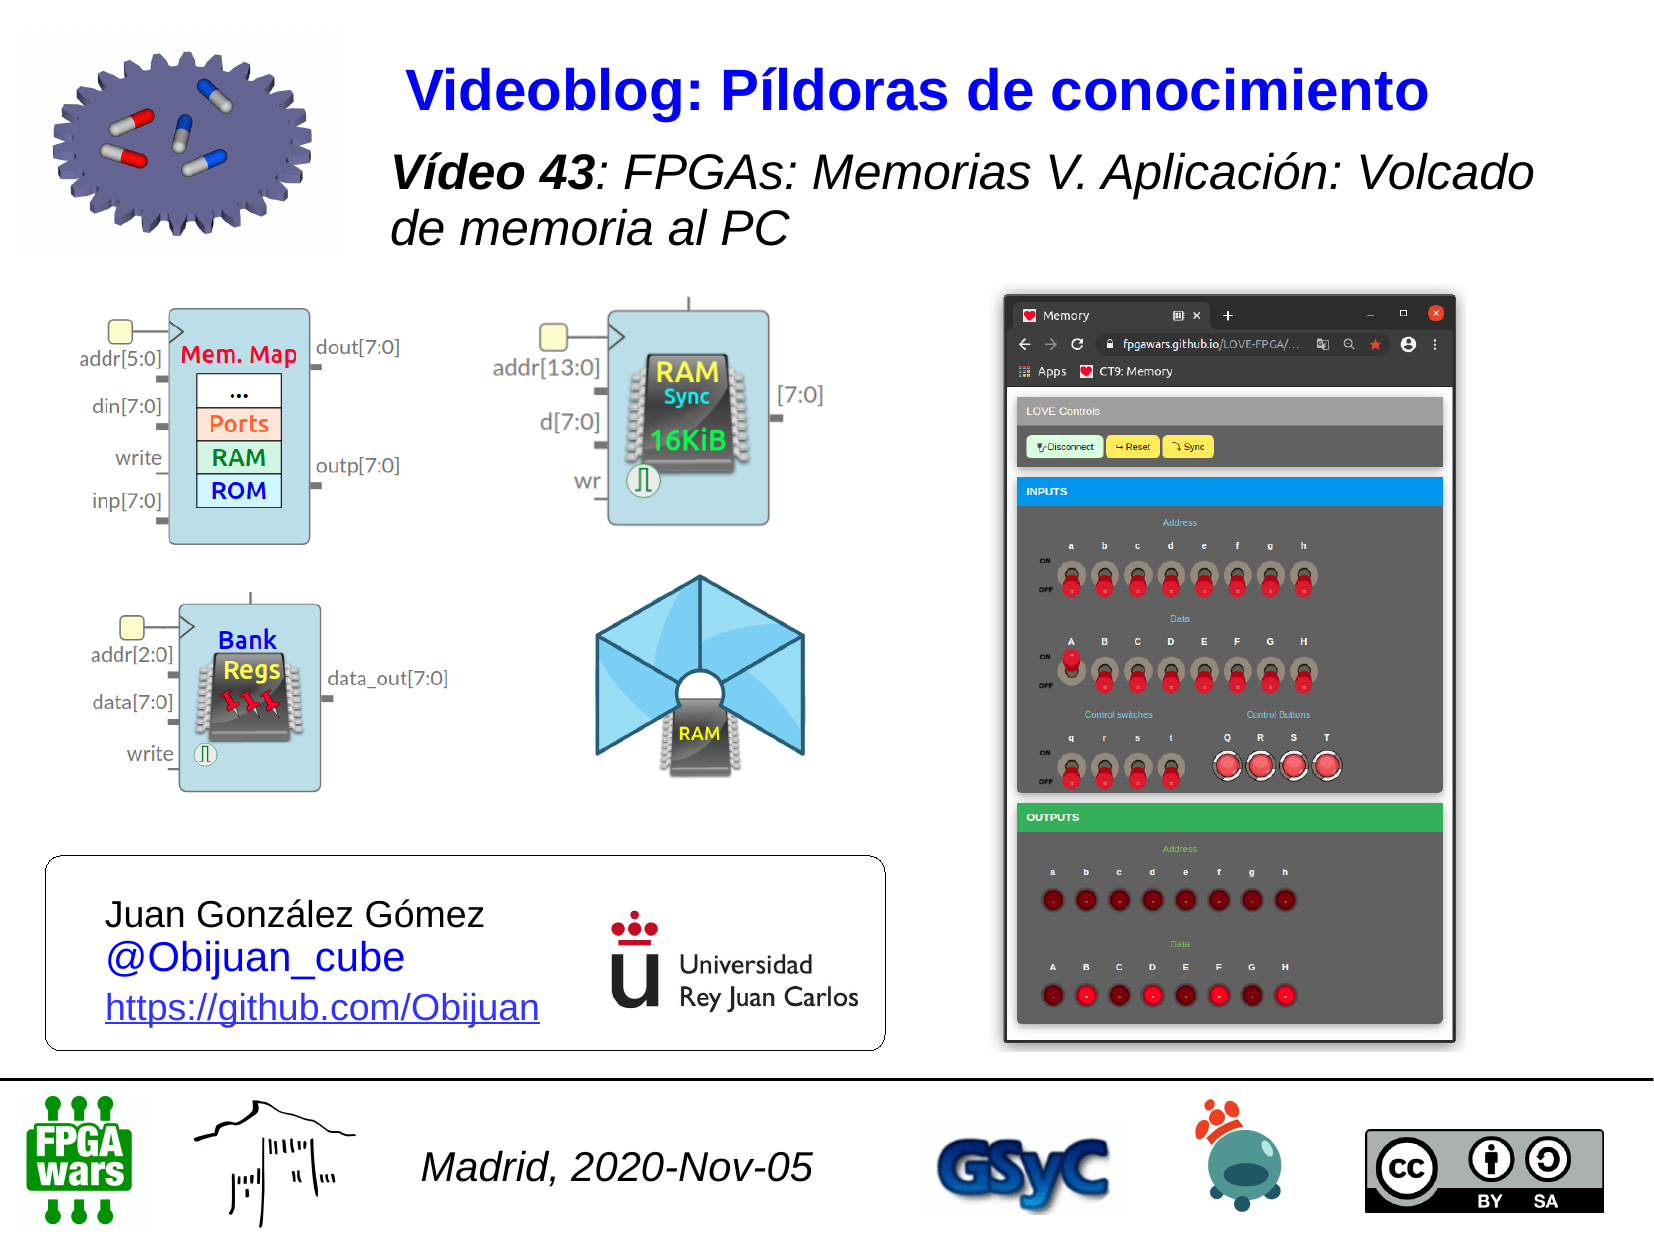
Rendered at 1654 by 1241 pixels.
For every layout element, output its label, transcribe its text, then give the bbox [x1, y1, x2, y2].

picture [990, 284, 1466, 1052]
picture [15, 1095, 150, 1230]
title Videoblog: Píldoras de conocimiento [405, 15, 1456, 144]
picture [75, 585, 466, 801]
text_box https://github.com/Obijuan [90, 978, 556, 1036]
picture [475, 255, 841, 545]
picture [595, 900, 871, 1021]
picture [570, 555, 826, 821]
picture [919, 1120, 1126, 1215]
text_box [45, 855, 886, 1051]
picture [1365, 1120, 1604, 1221]
text_box Vídeo 43: FPGAs: Memorias V. Aplicación: Volcado de memoria al PC [390, 144, 1576, 256]
text_box @Obijuan_cube [90, 926, 451, 1002]
picture [180, 1089, 376, 1241]
text_box Madrid, 2020-Nov-05 [376, 1120, 857, 1214]
text_box Juan González Gómez [90, 885, 601, 946]
picture [1180, 1099, 1306, 1215]
picture [15, 28, 422, 556]
